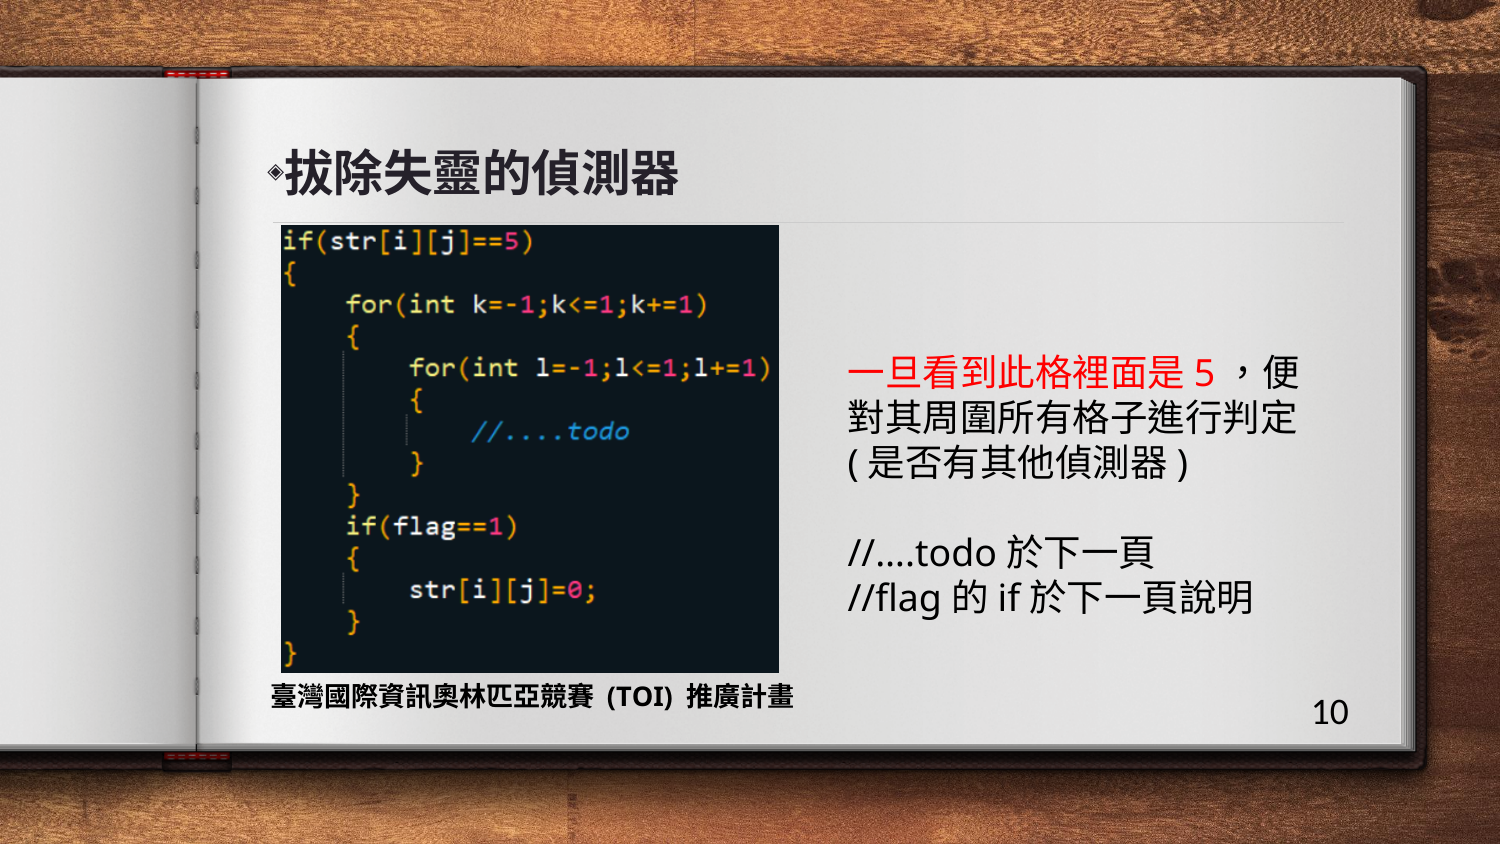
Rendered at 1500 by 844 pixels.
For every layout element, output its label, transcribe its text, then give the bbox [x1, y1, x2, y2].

text_box [1295, 672, 1386, 737]
picture [281, 225, 779, 673]
list 拔除失靈的偵測器 [252, 126, 1183, 216]
text_box 一旦看到此格裡面是5，便對其周圍所有格子進行判定 (是否有其他偵測器) //….todo於下一頁 //flag的if於下一頁說明 [832, 341, 1341, 630]
